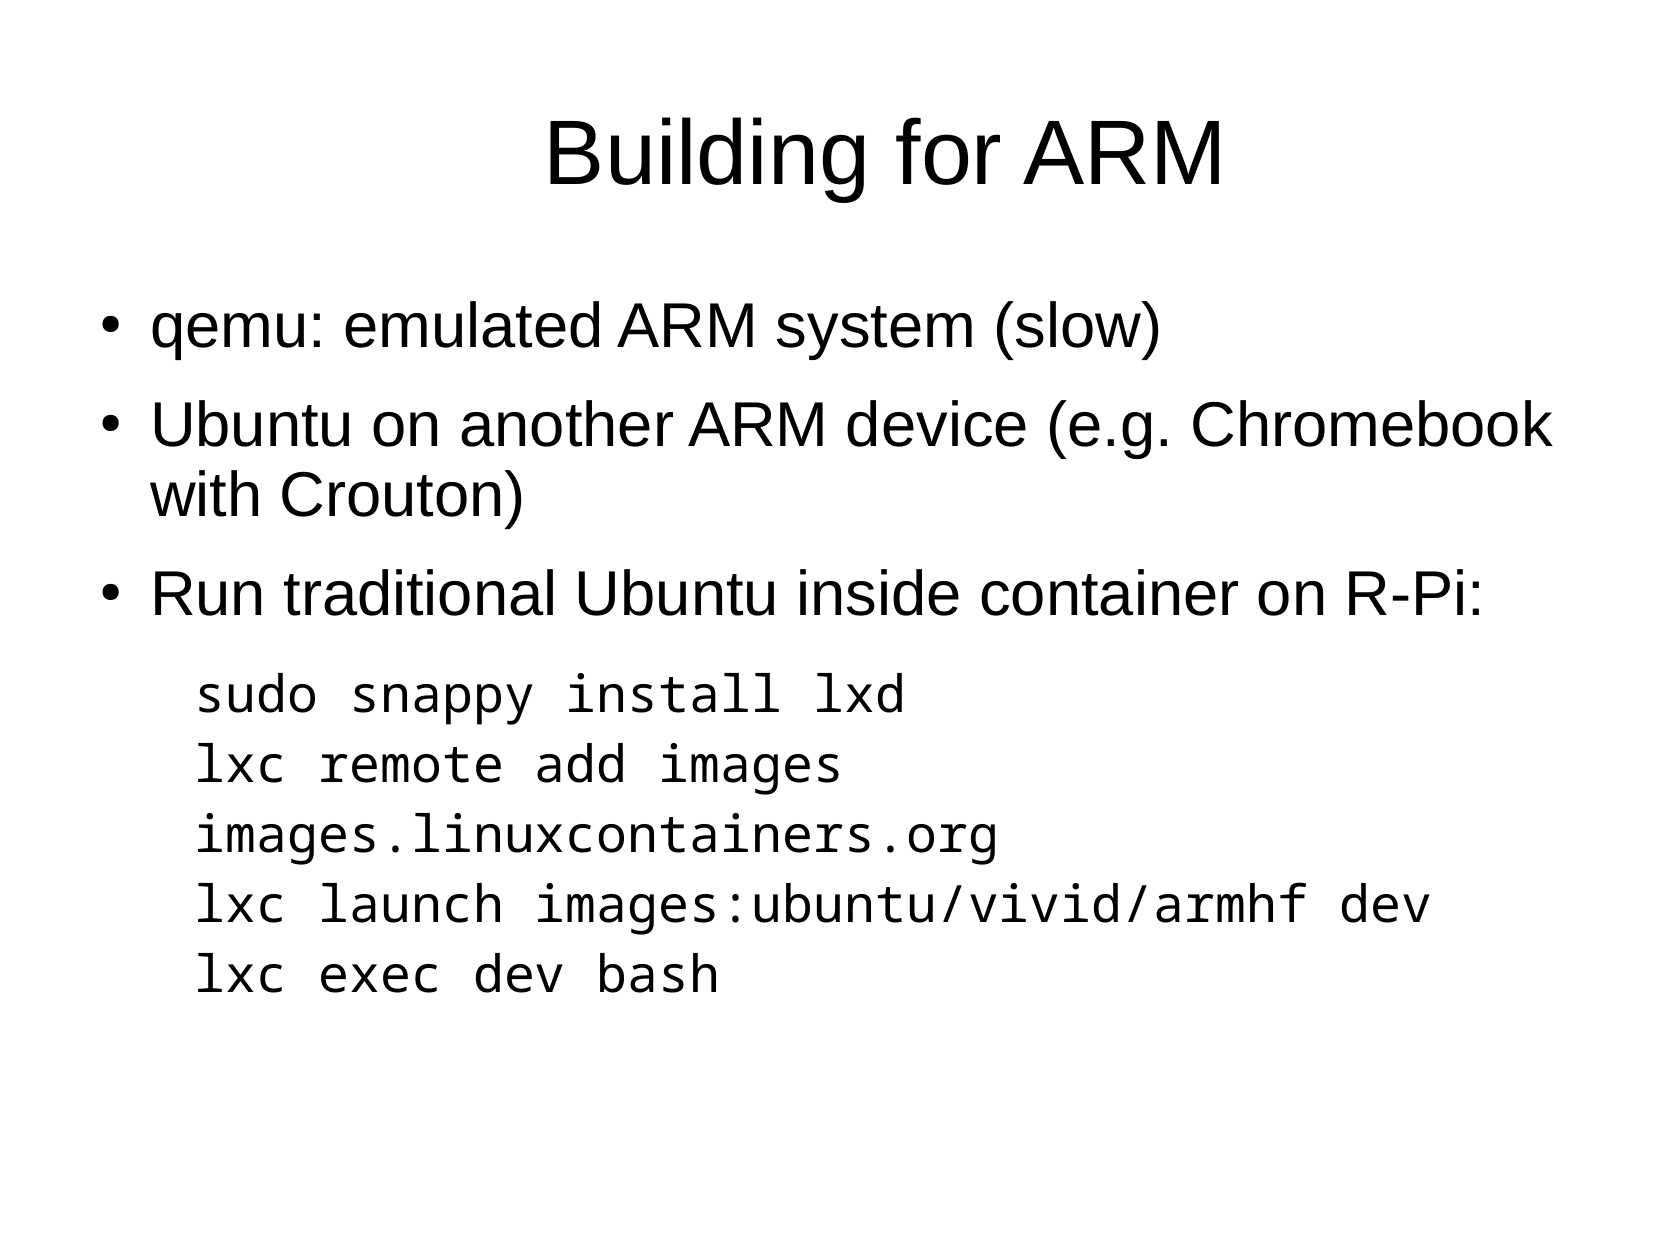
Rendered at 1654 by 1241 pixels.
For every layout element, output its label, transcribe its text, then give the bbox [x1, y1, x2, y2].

list qemu: emulated ARM system (slow) Ubuntu on another ARM device (e.g. Chromebook with Crouton) Run traditional Ubuntu inside container on R-Pi: sudo snappy install lxd lxc remote add images images.linuxcontainers.org lxc launch images:ubuntu/vivid/armhf dev lxc exec dev bash [82, 290, 1571, 1010]
title Building for ARM [82, 49, 1571, 257]
